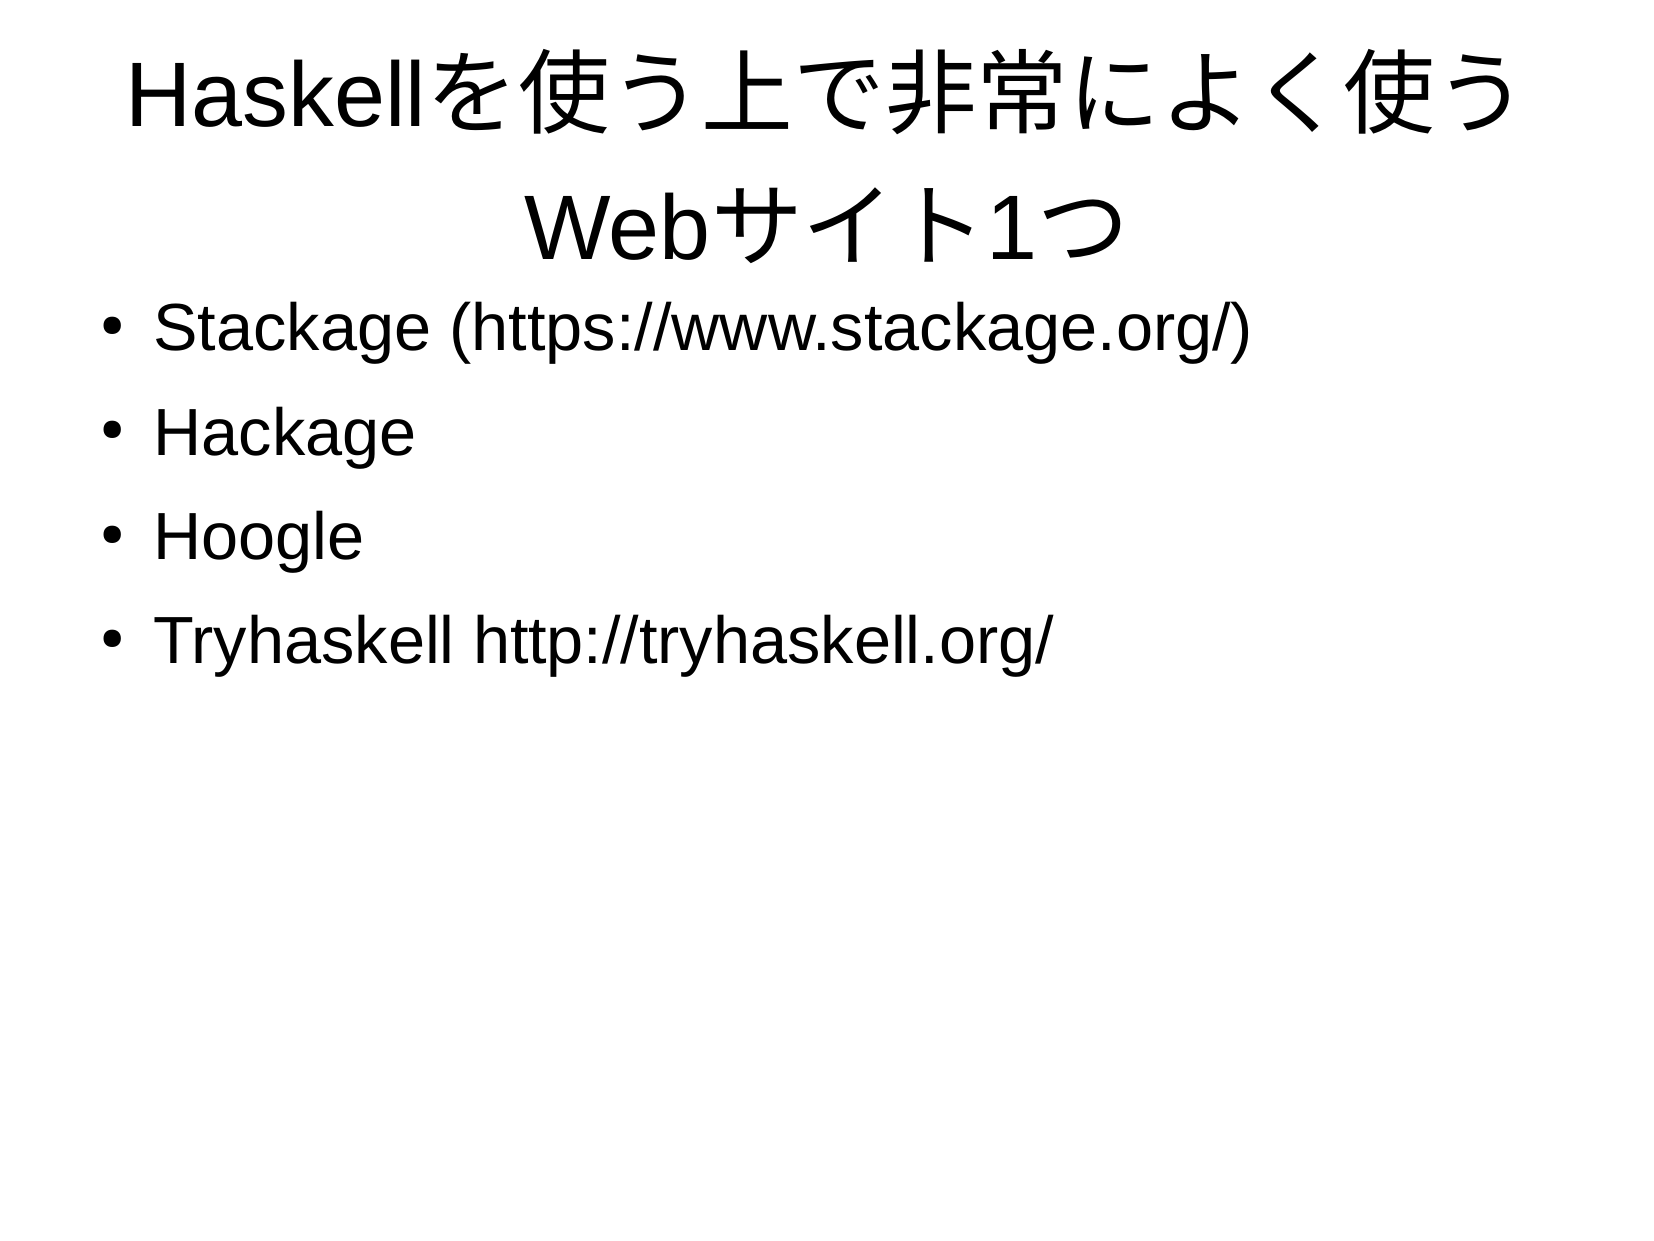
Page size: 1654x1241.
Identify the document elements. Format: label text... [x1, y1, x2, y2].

title Haskellを使う上で非常によく使う Webサイト1つ [82, 49, 1571, 257]
list Stackage (https://www.stackage.org/) Hackage Hoogle Tryhaskell http://tryhaskell.org/ [82, 290, 1571, 1010]
